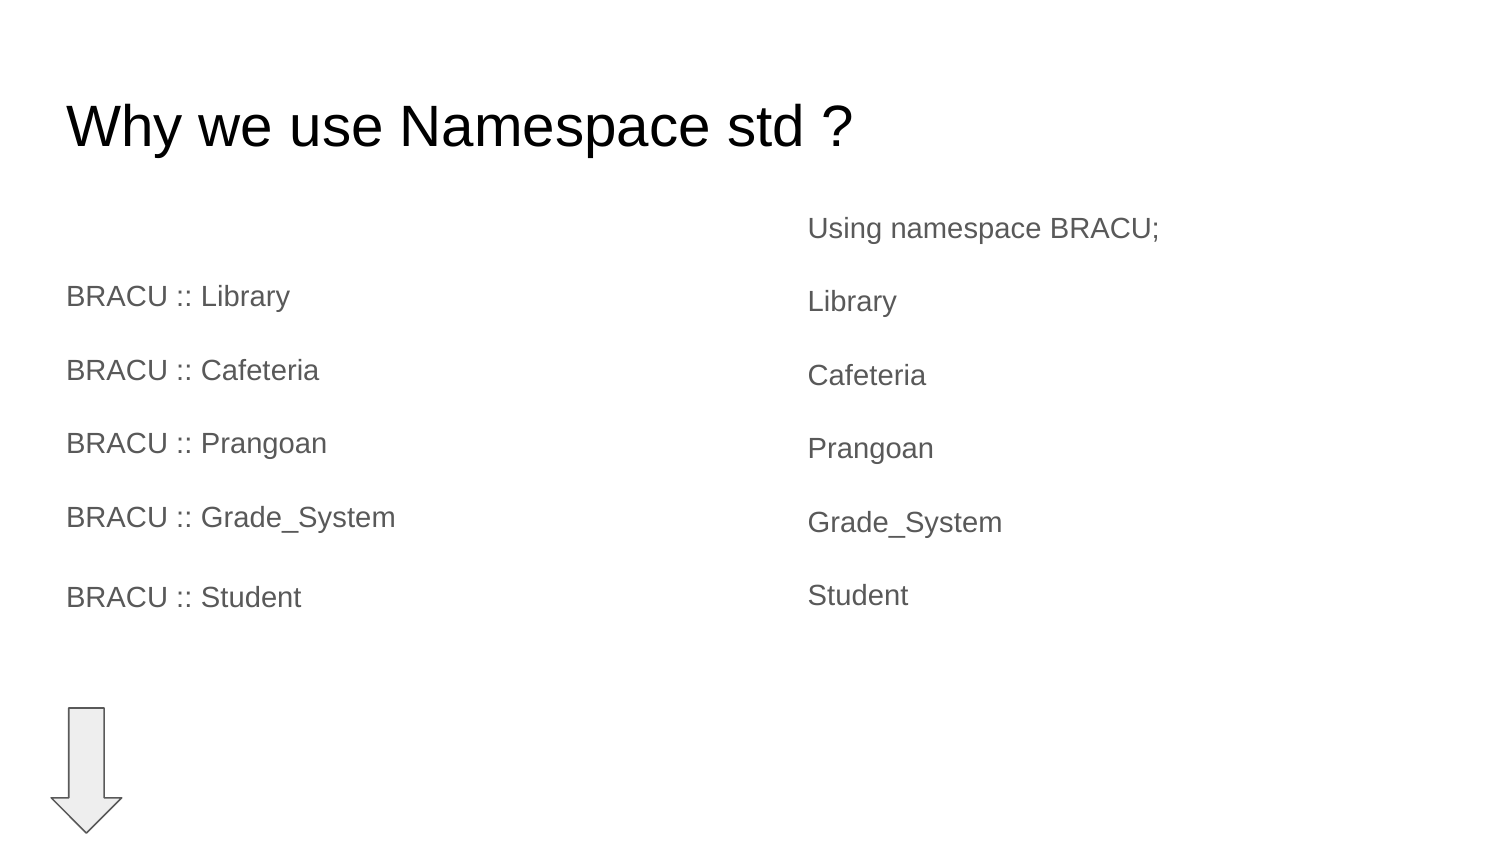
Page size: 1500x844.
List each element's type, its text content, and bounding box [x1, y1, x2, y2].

text_box [51, 708, 122, 834]
title Why we use Namespace std ? [51, 72, 1449, 167]
list BRACU :: Library BRACU :: Cafeteria BRACU :: Prangoan BRACU :: Grade_System BRACU :: Student [51, 189, 708, 750]
list Using namespace BRACU; Library Cafeteria Prangoan Grade_System Student [792, 189, 1449, 750]
